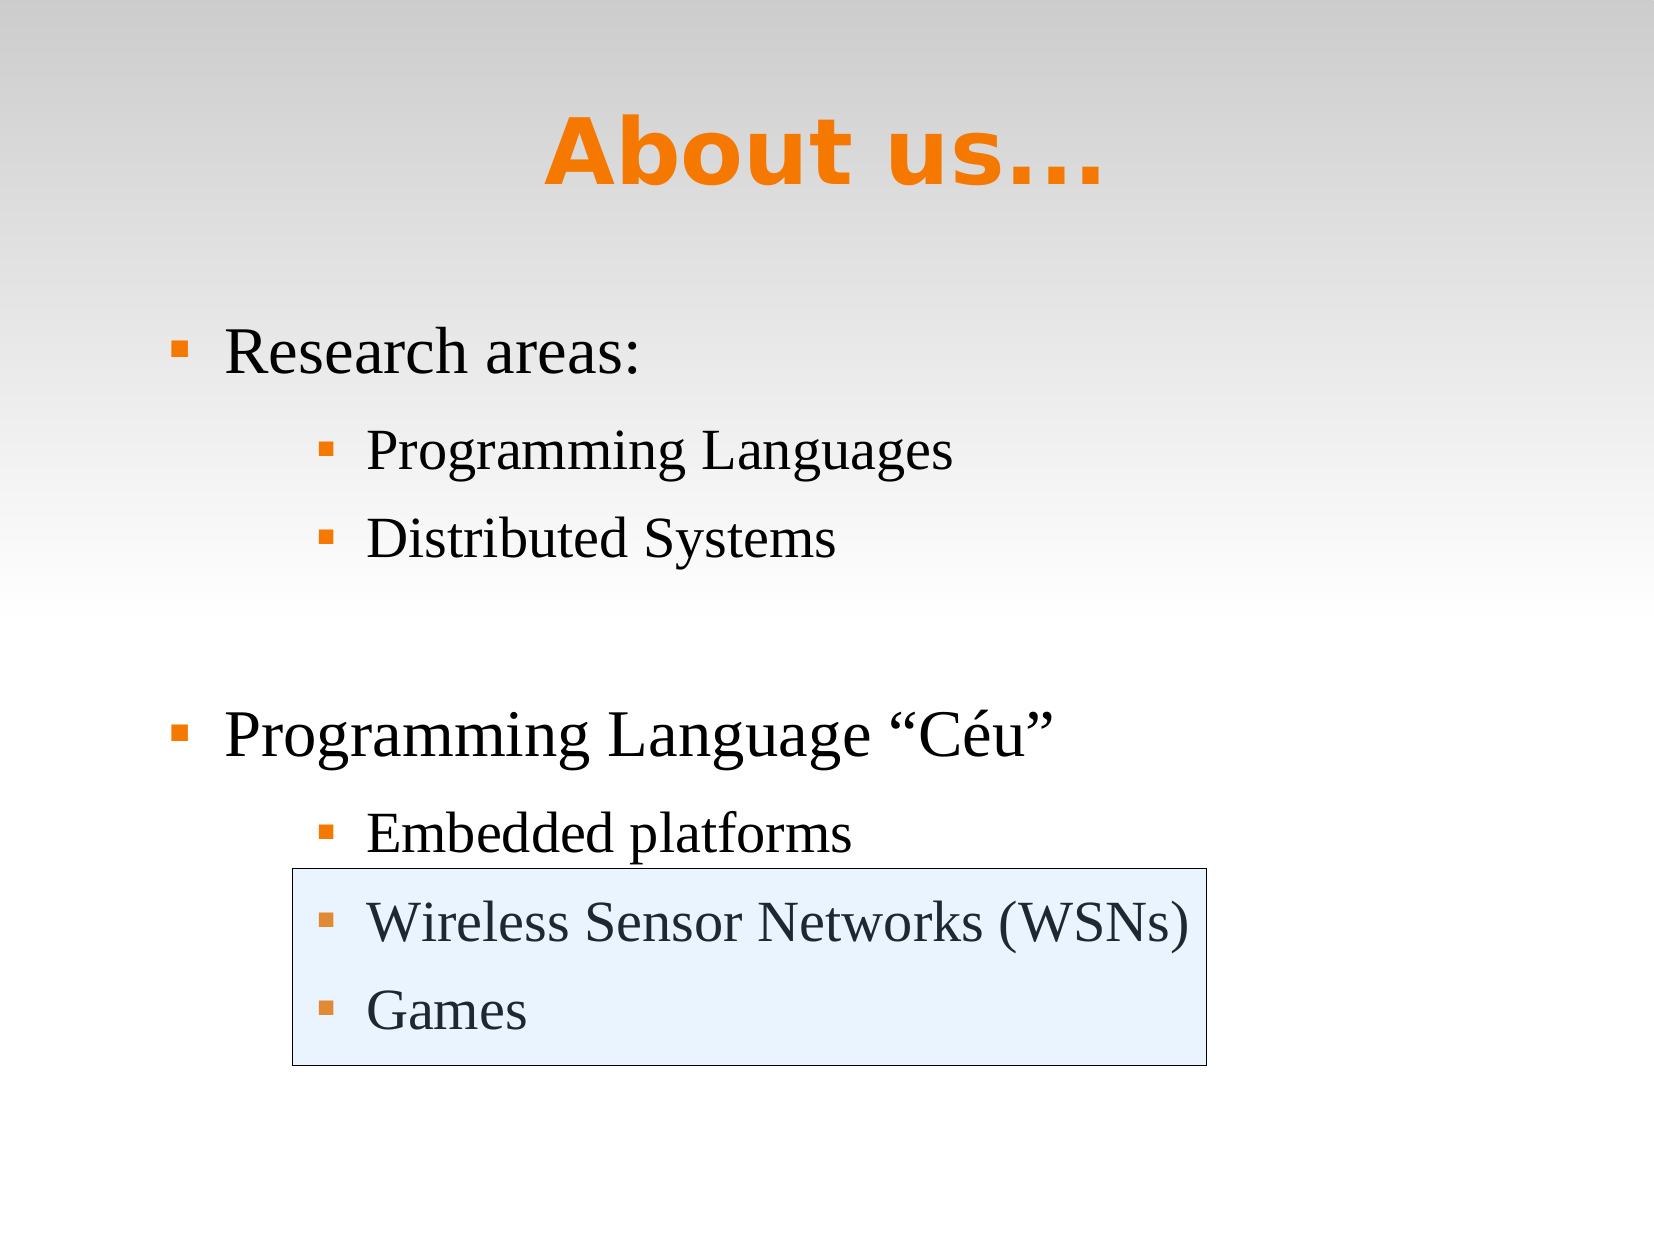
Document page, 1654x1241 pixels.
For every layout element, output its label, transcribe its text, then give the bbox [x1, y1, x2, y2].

title About us... [82, 49, 1571, 257]
list Research areas: Programming Languages Distributed Systems Programming Language “Céu” Embedded platforms Wireless Sensor Networks (WSNs) Games [82, 313, 1538, 1152]
text_box [292, 868, 1207, 1066]
